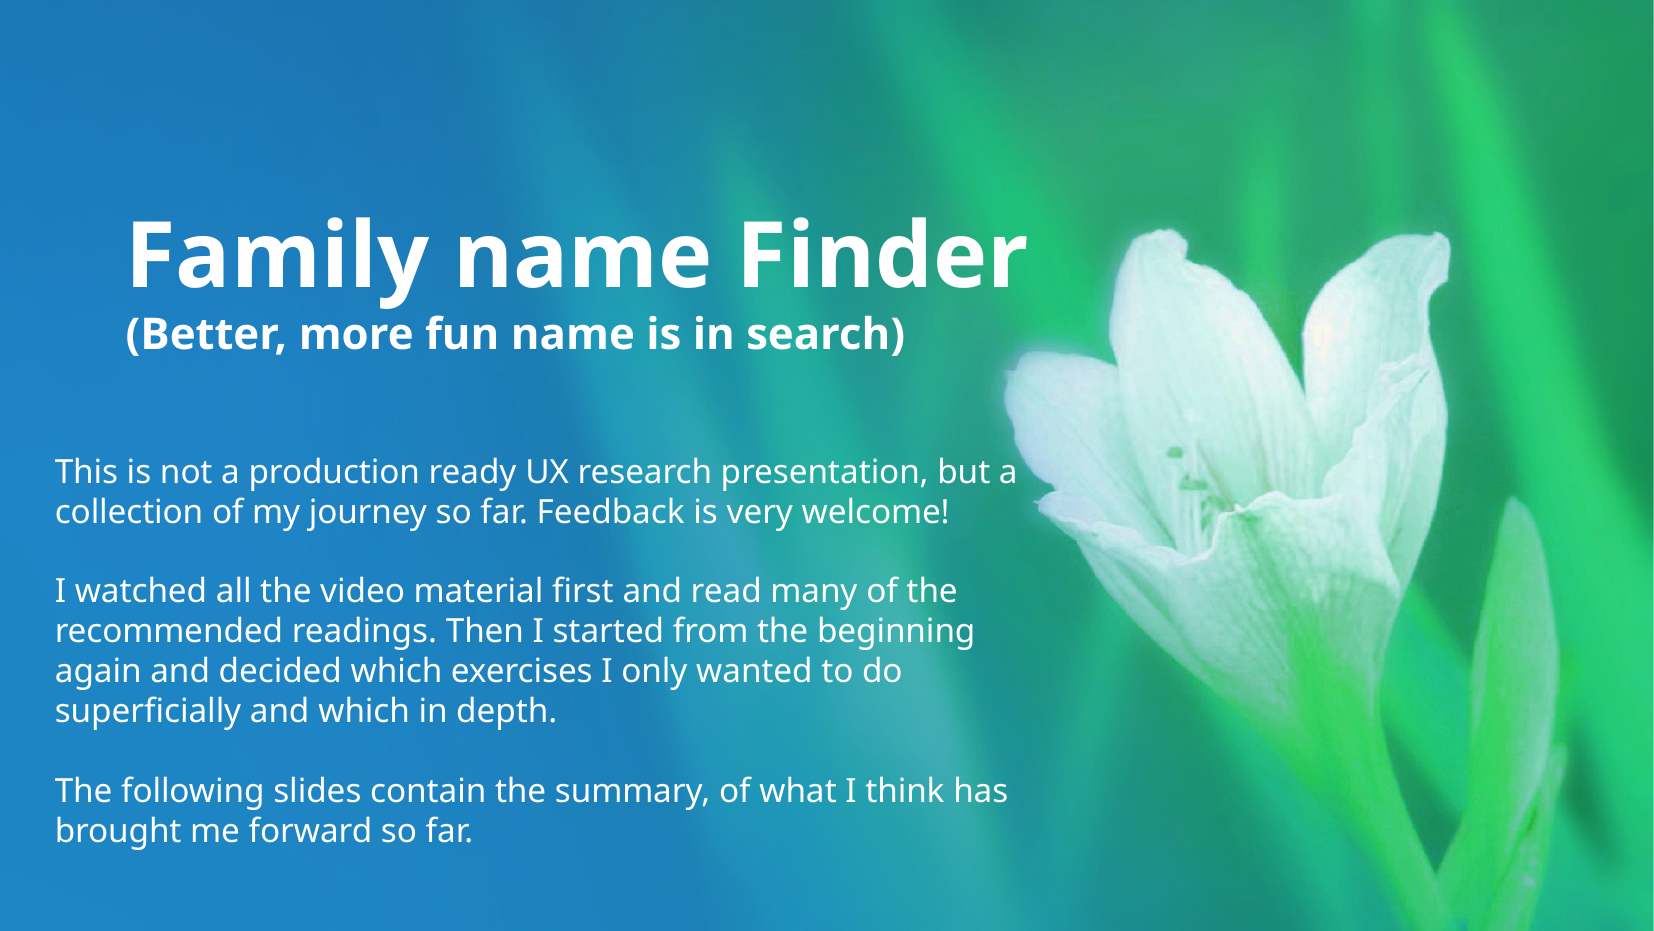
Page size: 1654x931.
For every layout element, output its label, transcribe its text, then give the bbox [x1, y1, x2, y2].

text_box Family name Finder (Better, more fun name is in search) [110, 188, 1156, 446]
picture [0, 0, 1654, 931]
text_box This is not a production ready UX research presentation, but a collection of my journey so far. Feedback is very welcome! I watched all the video material first and read many of the recommended readings. Then I started from the beginning again and decided which exercises I only wanted to do superficially and which in depth. The following slides contain the summary, of what I think has brought me forward so far. [40, 442, 1055, 857]
